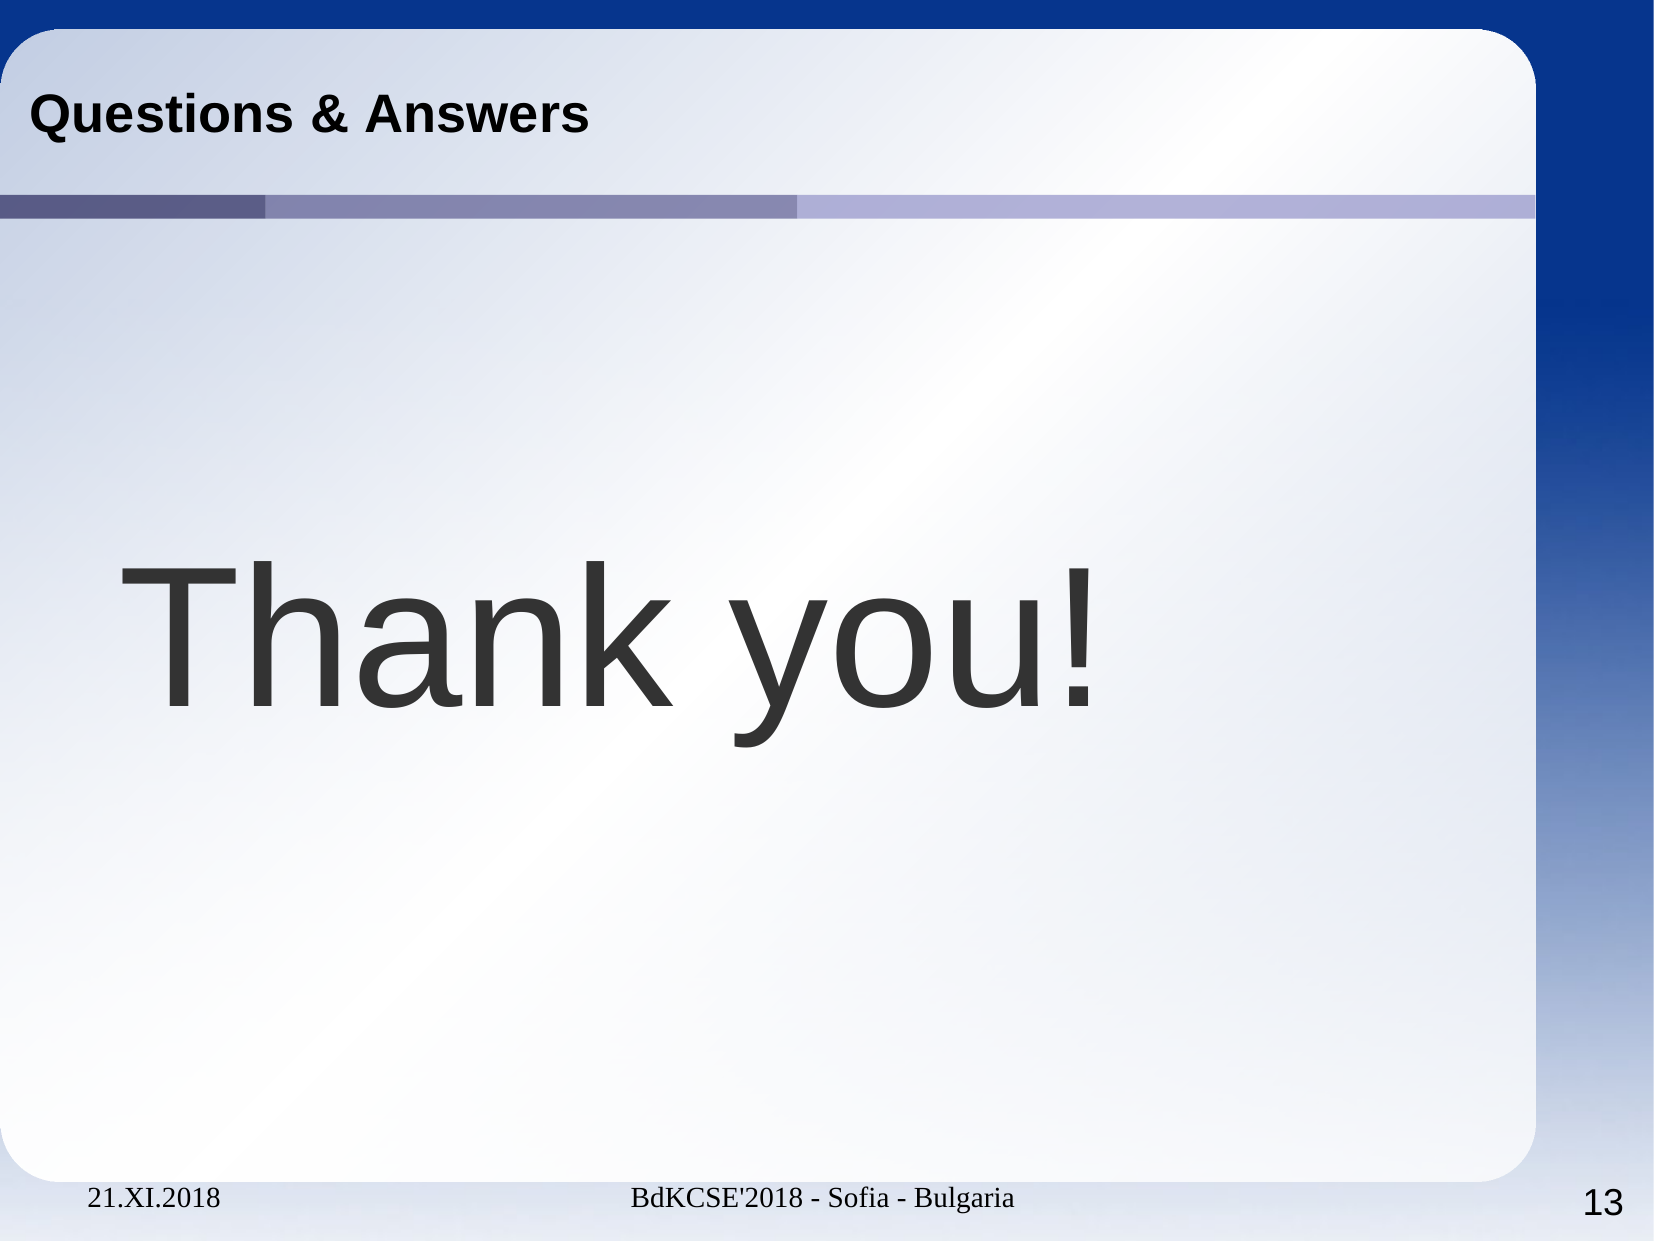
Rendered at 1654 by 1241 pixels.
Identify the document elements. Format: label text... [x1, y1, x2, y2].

picture [0, 0, 1654, 1241]
list Thank you! [29, 236, 1506, 1152]
title Questions & Answers [29, 49, 1506, 178]
